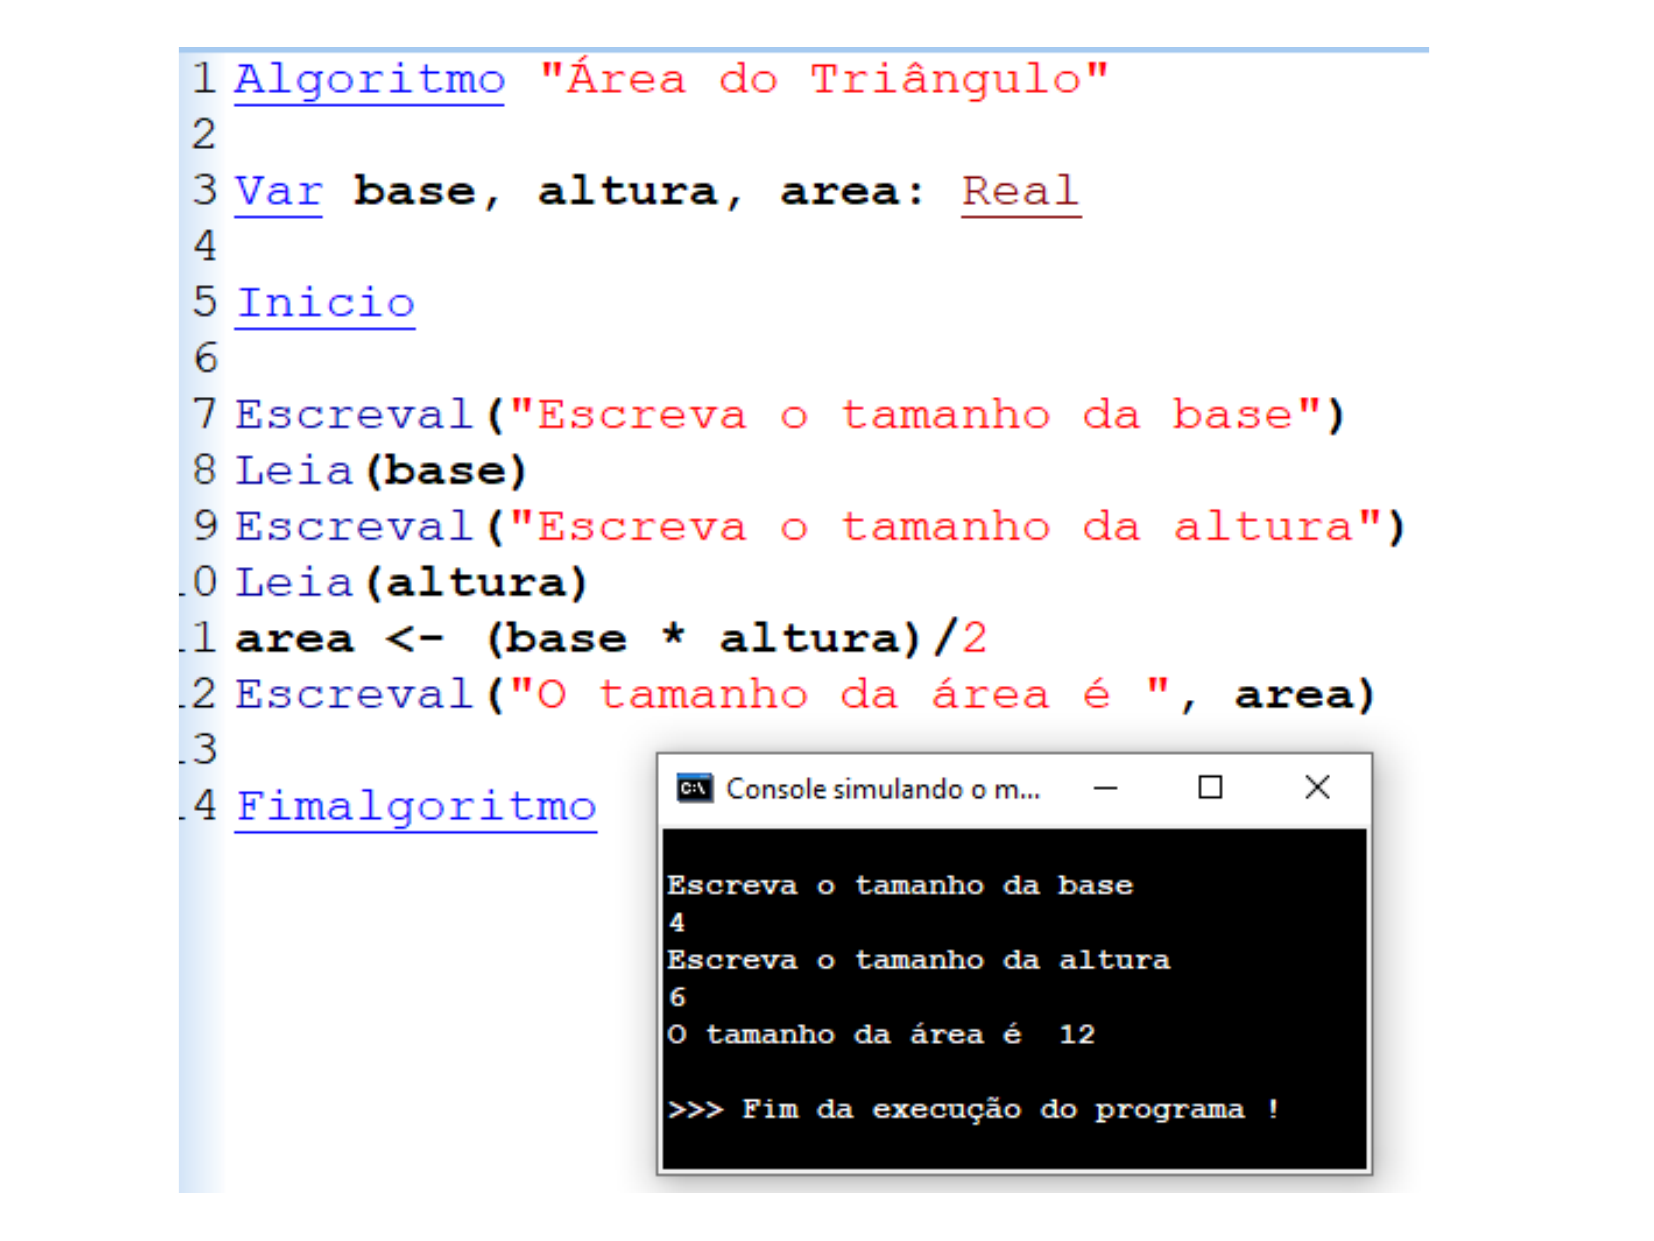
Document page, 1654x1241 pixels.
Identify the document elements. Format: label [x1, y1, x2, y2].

picture [178, 47, 1430, 1193]
